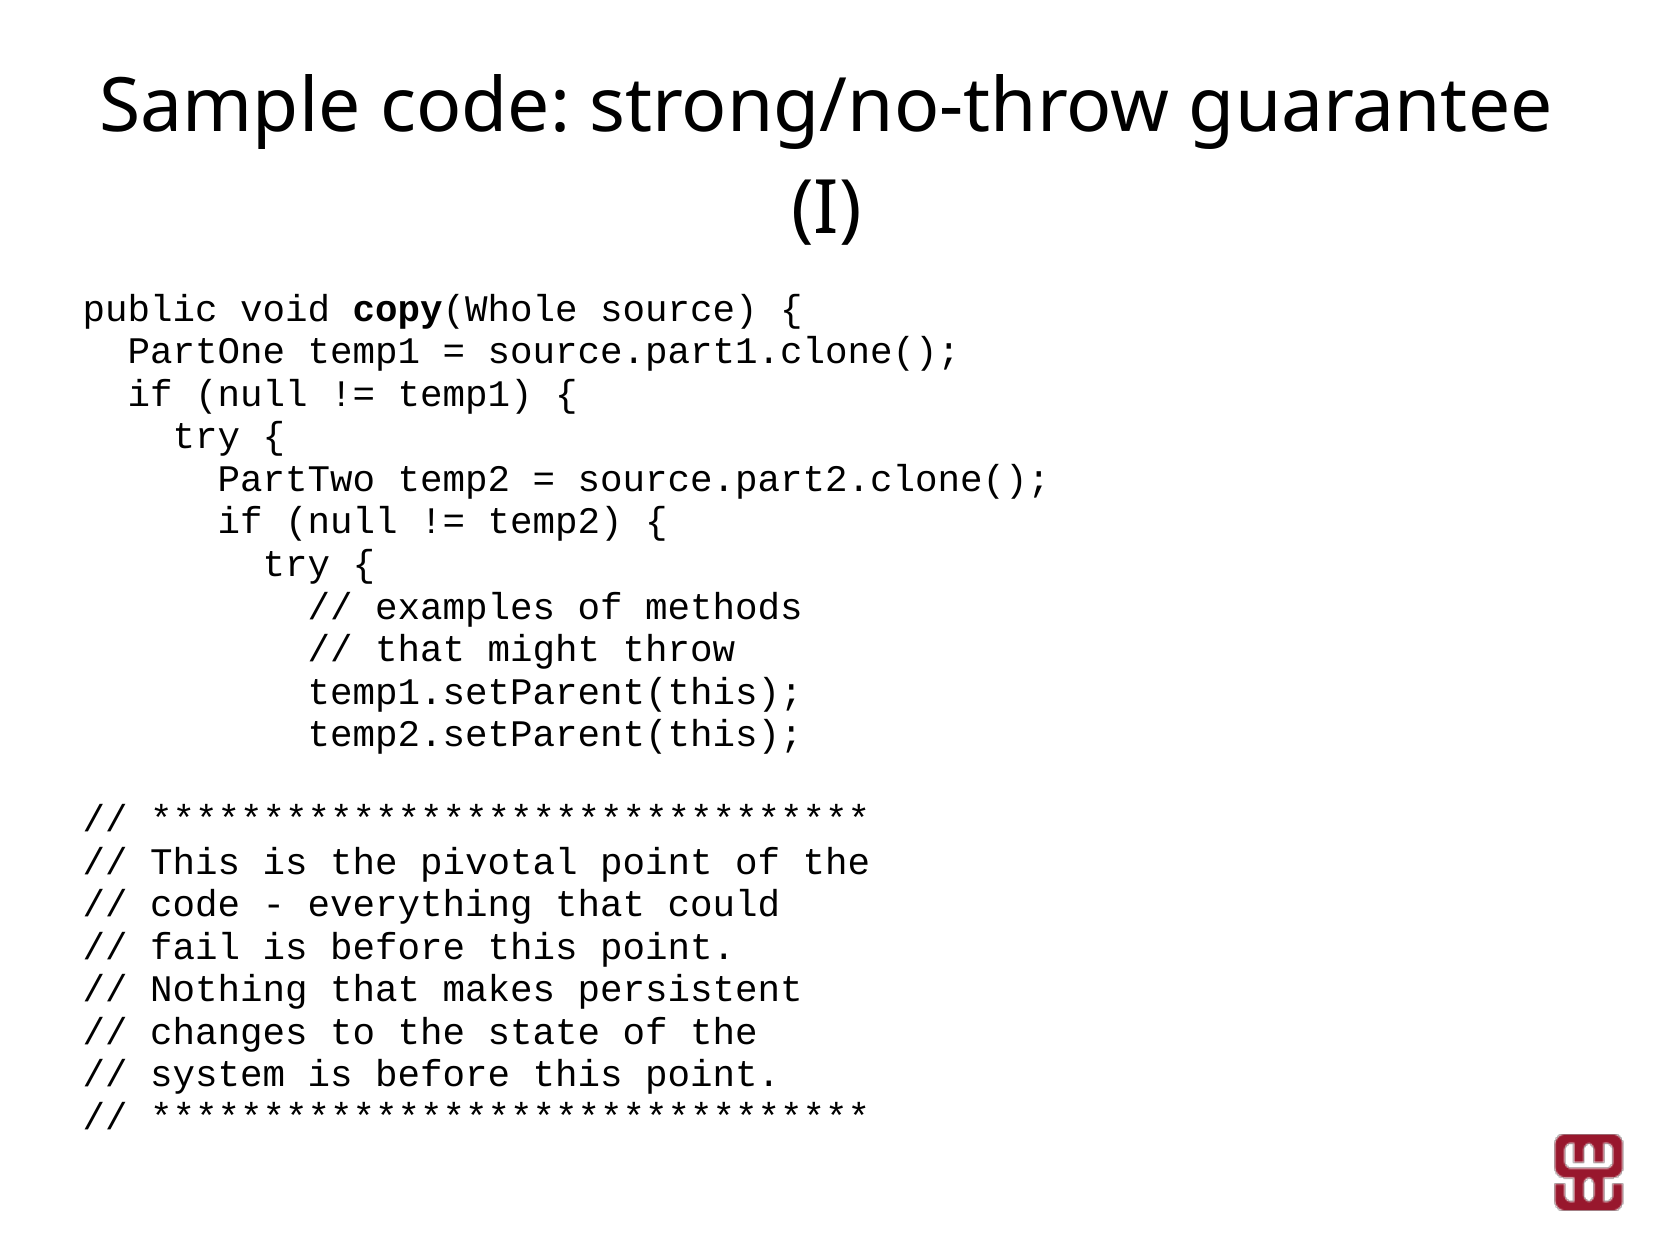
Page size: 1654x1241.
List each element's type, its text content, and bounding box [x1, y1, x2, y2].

picture [1553, 1133, 1625, 1214]
title Sample code: strong/no-throw guarantee (I) [82, 56, 1571, 250]
list public void copy(Whole source) { PartOne temp1 = source.part1.clone(); if (null != temp1) { try { PartTwo temp2 = source.part2.clone(); if (null != temp2) { try { // examples of methods // that might throw temp1.setParent(this); temp2.setParent(this); // ******************************** // This is the pivotal point of the // code - everything that could // fail is before this point. // Nothing that makes persistent // changes to the state of the // system is before this point. // ******************************** [82, 290, 1571, 1129]
